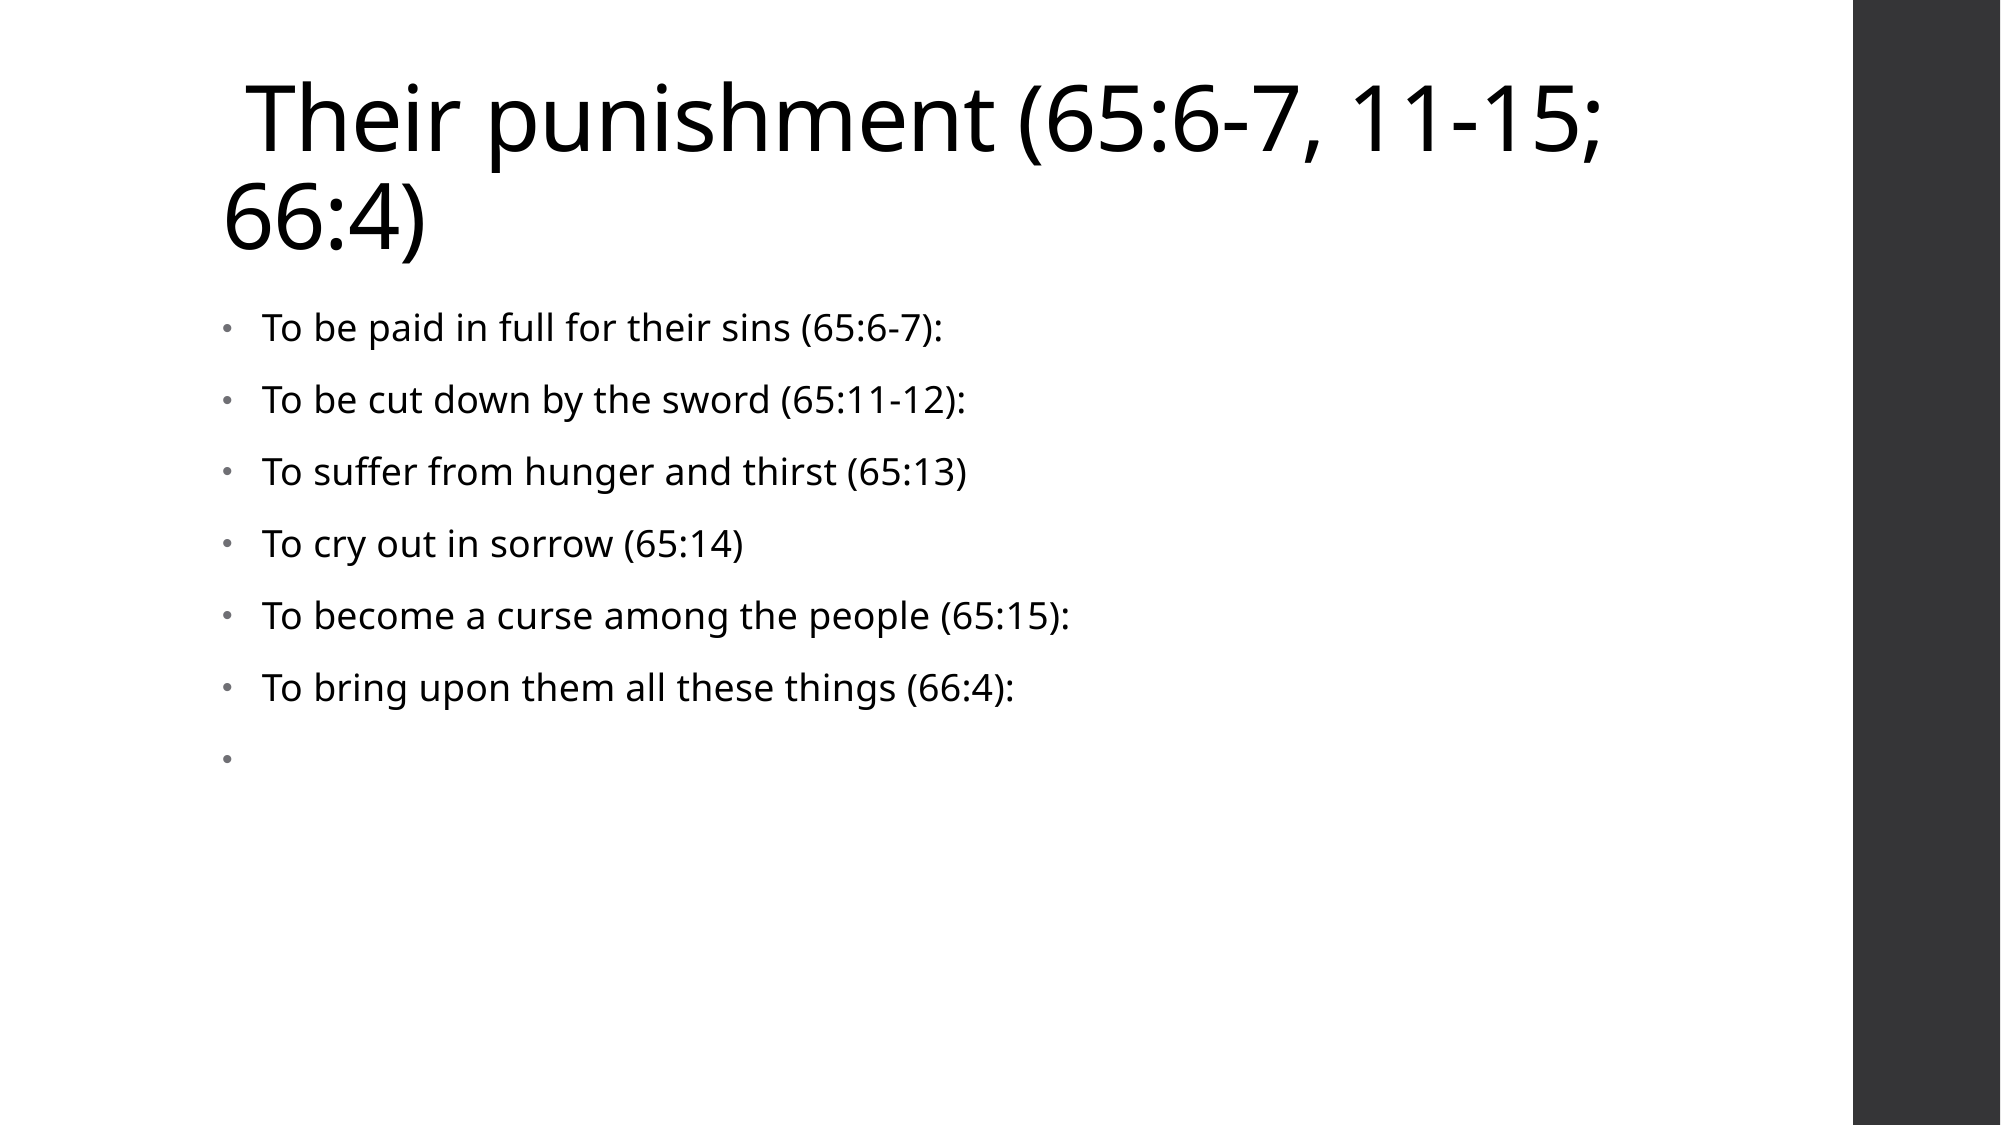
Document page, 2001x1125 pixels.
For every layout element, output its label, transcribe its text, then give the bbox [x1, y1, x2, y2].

list To be paid in full for their sins (65:6-7): To be cut down by the sword (65:11-12): To suffer from hunger and thirst (65:13) To cry out in sorrow (65:14) To become a curse among the people (65:15): To bring upon them all these things (66:4): [206, 299, 1617, 1014]
title Their punishment (65:6-7, 11-15; 66:4) [206, 60, 1797, 278]
